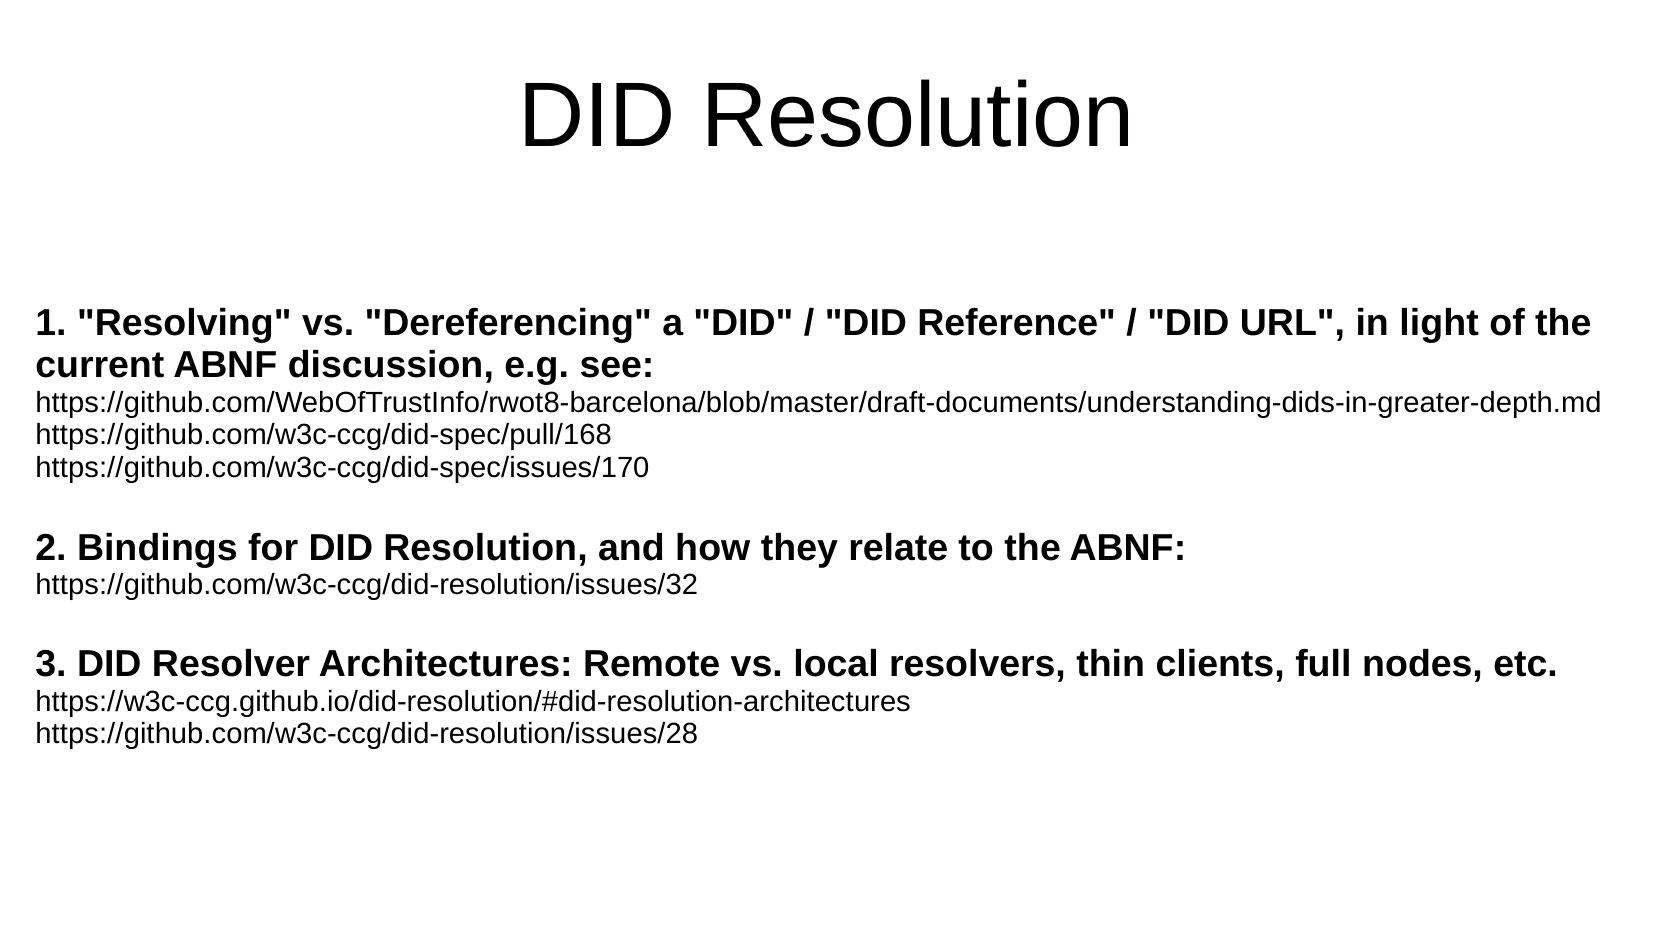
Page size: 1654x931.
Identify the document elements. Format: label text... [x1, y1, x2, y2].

subtitle 1. "Resolving" vs. "Dereferencing" a "DID" / "DID Reference" / "DID URL", in light of the current ABNF discussion, e.g. see: https://github.com/WebOfTrustInfo/rwot8-barcelona/blob/master/draft-documents/understanding-dids-in-greater-depth.md https://github.com/w3c-ccg/did-spec/pull/168 https://github.com/w3c-ccg/did-spec/issues/170 2. Bindings for DID Resolution, and how they relate to the ABNF: https://github.com/w3c-ccg/did-resolution/issues/32 3. DID Resolver Architectures: Remote vs. local resolvers, thin clients, full nodes, etc. https://w3c-ccg.github.io/did-resolution/#did-resolution-architectures https://github.com/w3c-ccg/did-resolution/issues/28 [35, 235, 1626, 775]
title DID Resolution [82, 37, 1571, 193]
